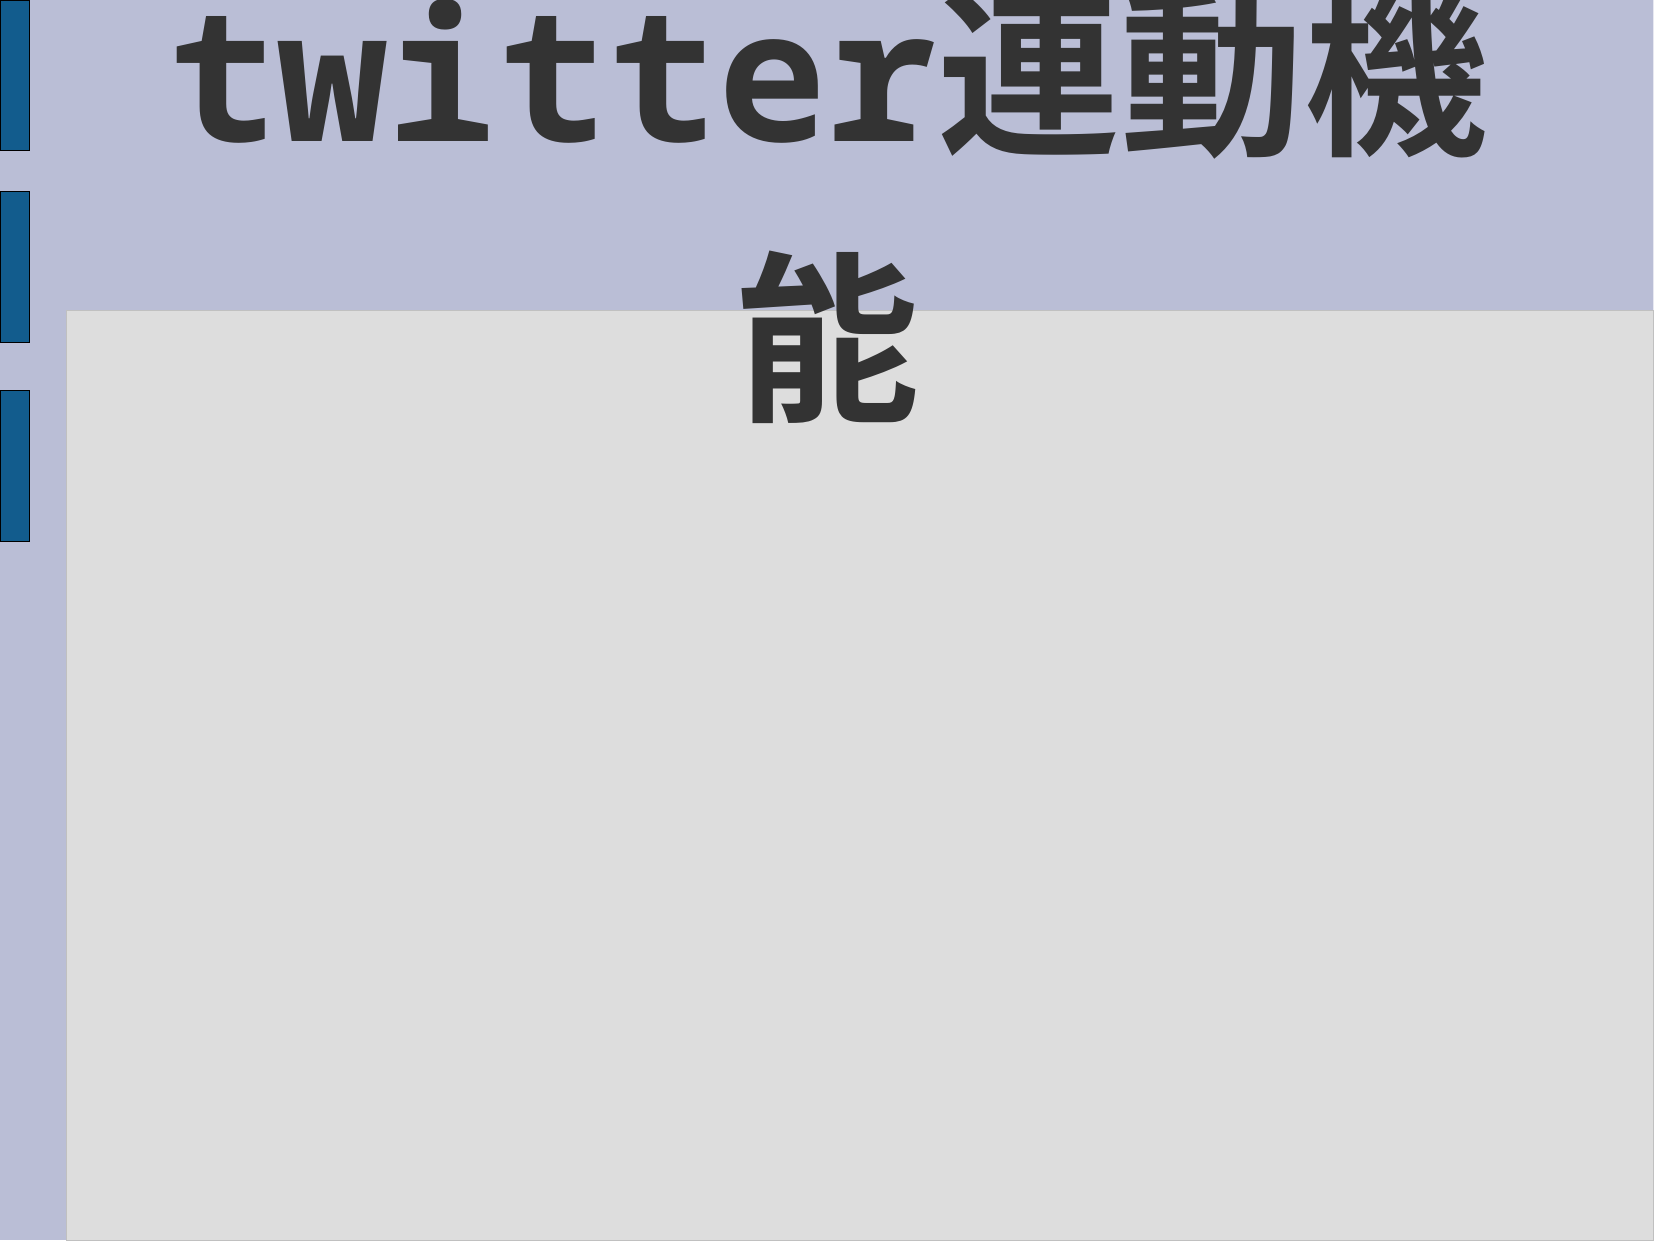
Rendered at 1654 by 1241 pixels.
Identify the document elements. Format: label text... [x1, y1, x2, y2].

title twitter連動機能 [121, 98, 1534, 291]
